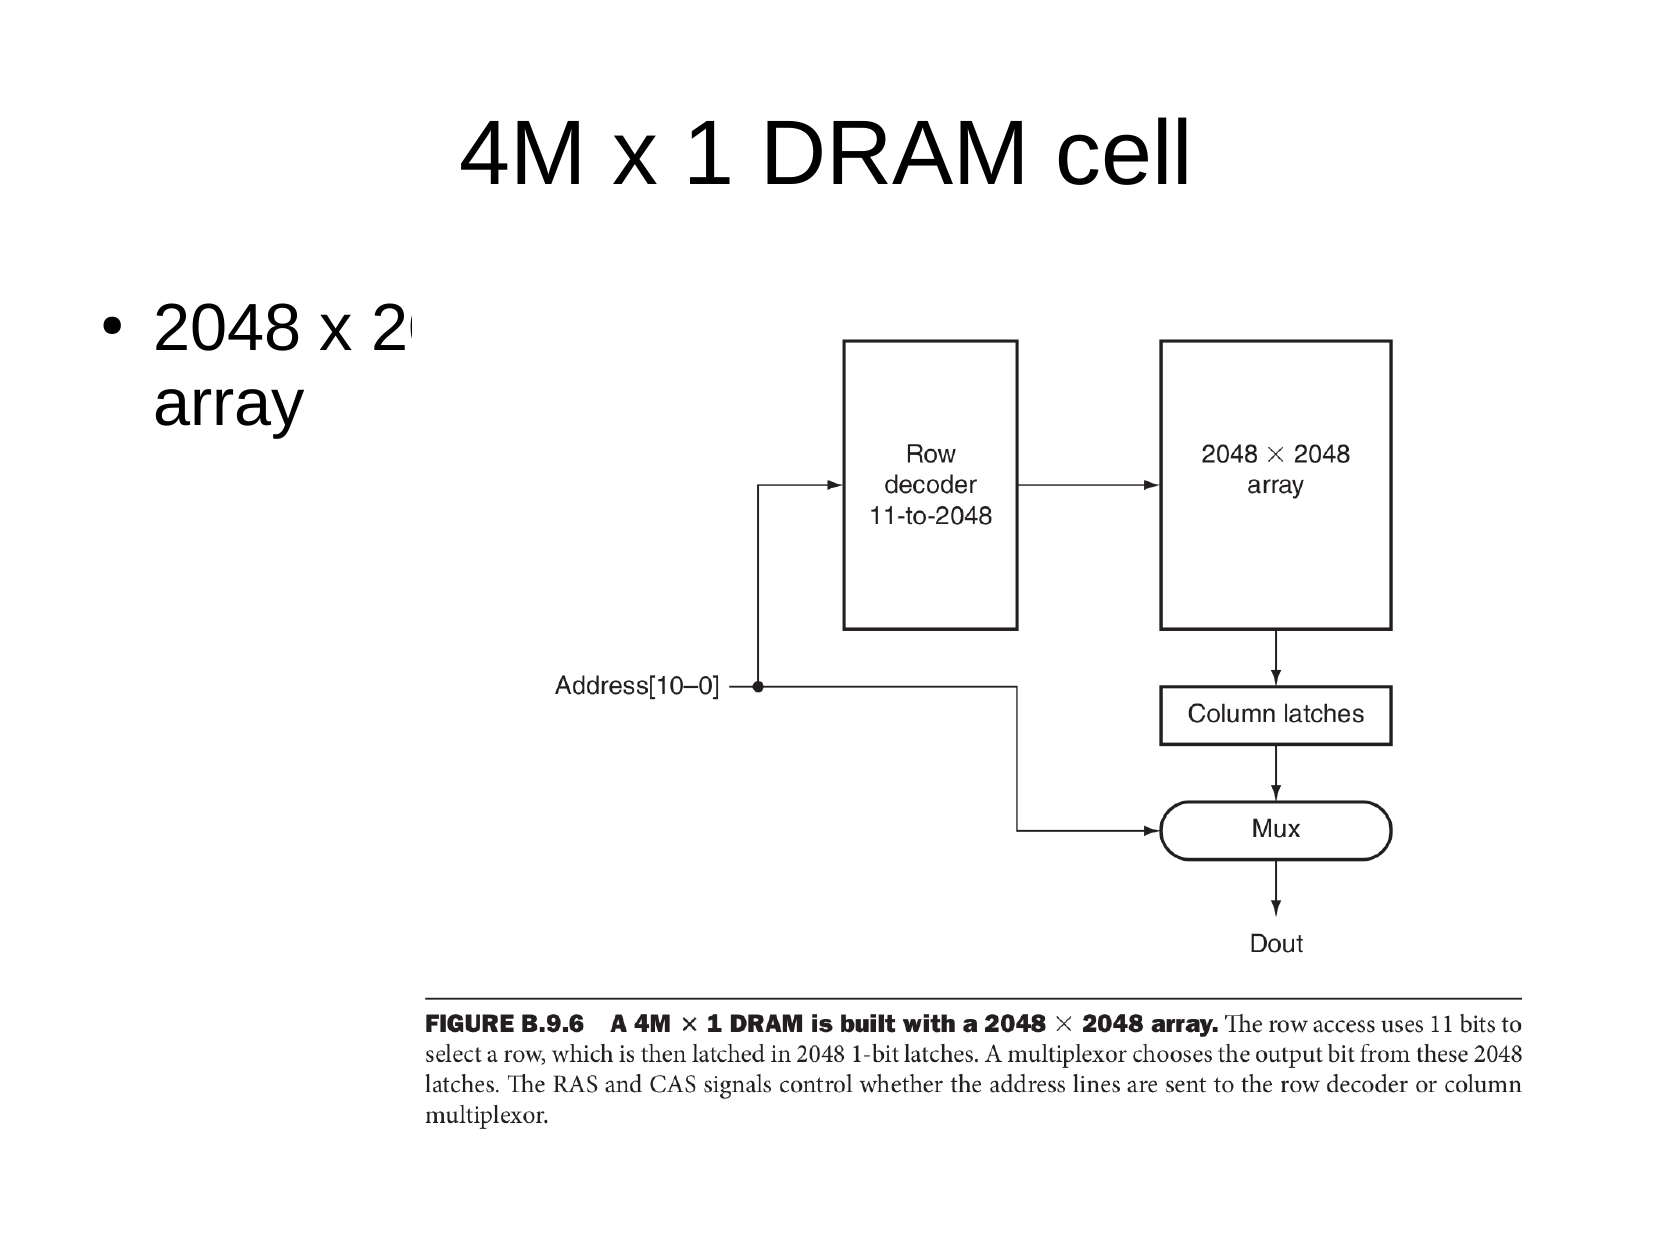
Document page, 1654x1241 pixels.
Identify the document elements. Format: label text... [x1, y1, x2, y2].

list 2048 x 2048 array [82, 290, 412, 1010]
title 4M x 1 DRAM cell [82, 49, 1571, 257]
picture [412, 276, 1557, 1163]
